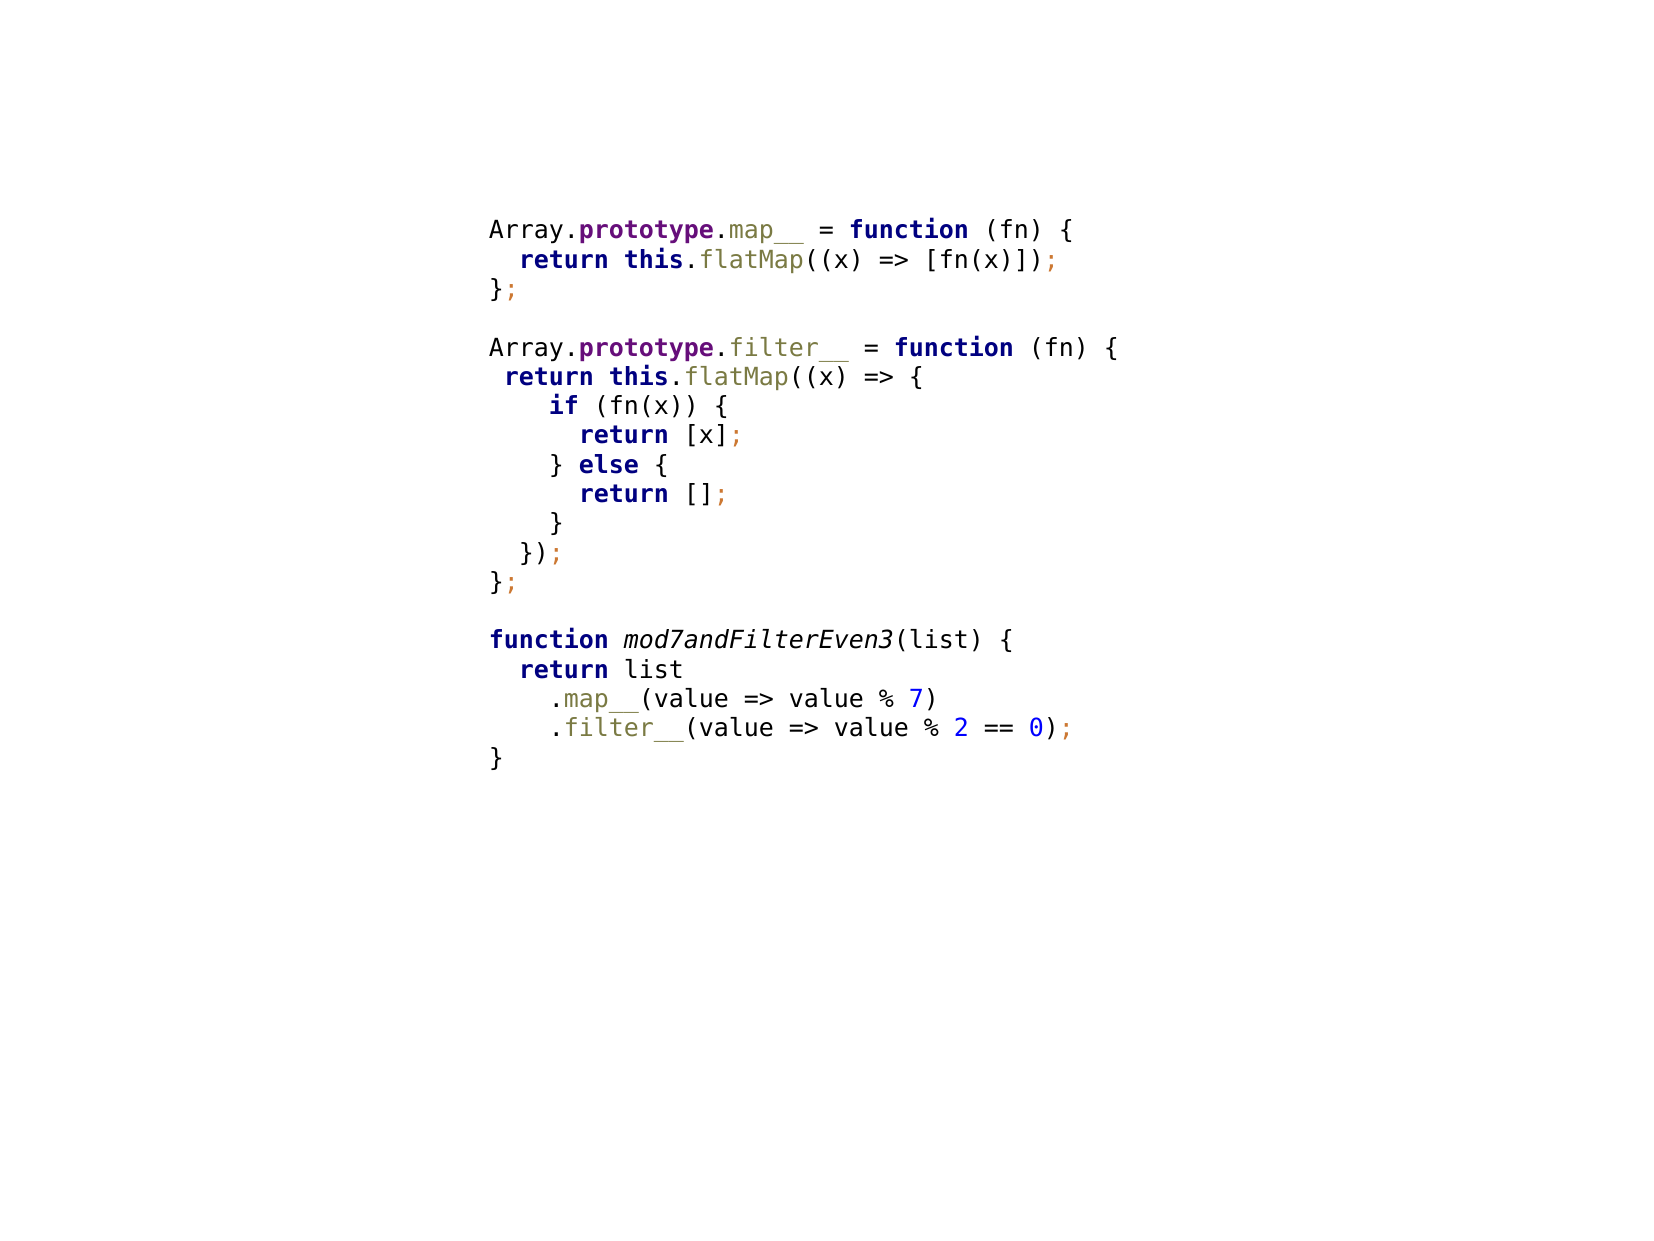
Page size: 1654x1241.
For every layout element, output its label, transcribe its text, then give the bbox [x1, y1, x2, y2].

text_box Array.prototype.map__ = function (fn) { return this.flatMap((x) => [fn(x)]); }; Array.prototype.filter__ = function (fn) { return this.flatMap((x) => { if (fn(x)) { return [x]; } else { return []; } }); }; function mod7andFilterEven3(list) { return list .map__(value => value % 7) .filter__(value => value % 2 == 0); } [474, 208, 1134, 780]
